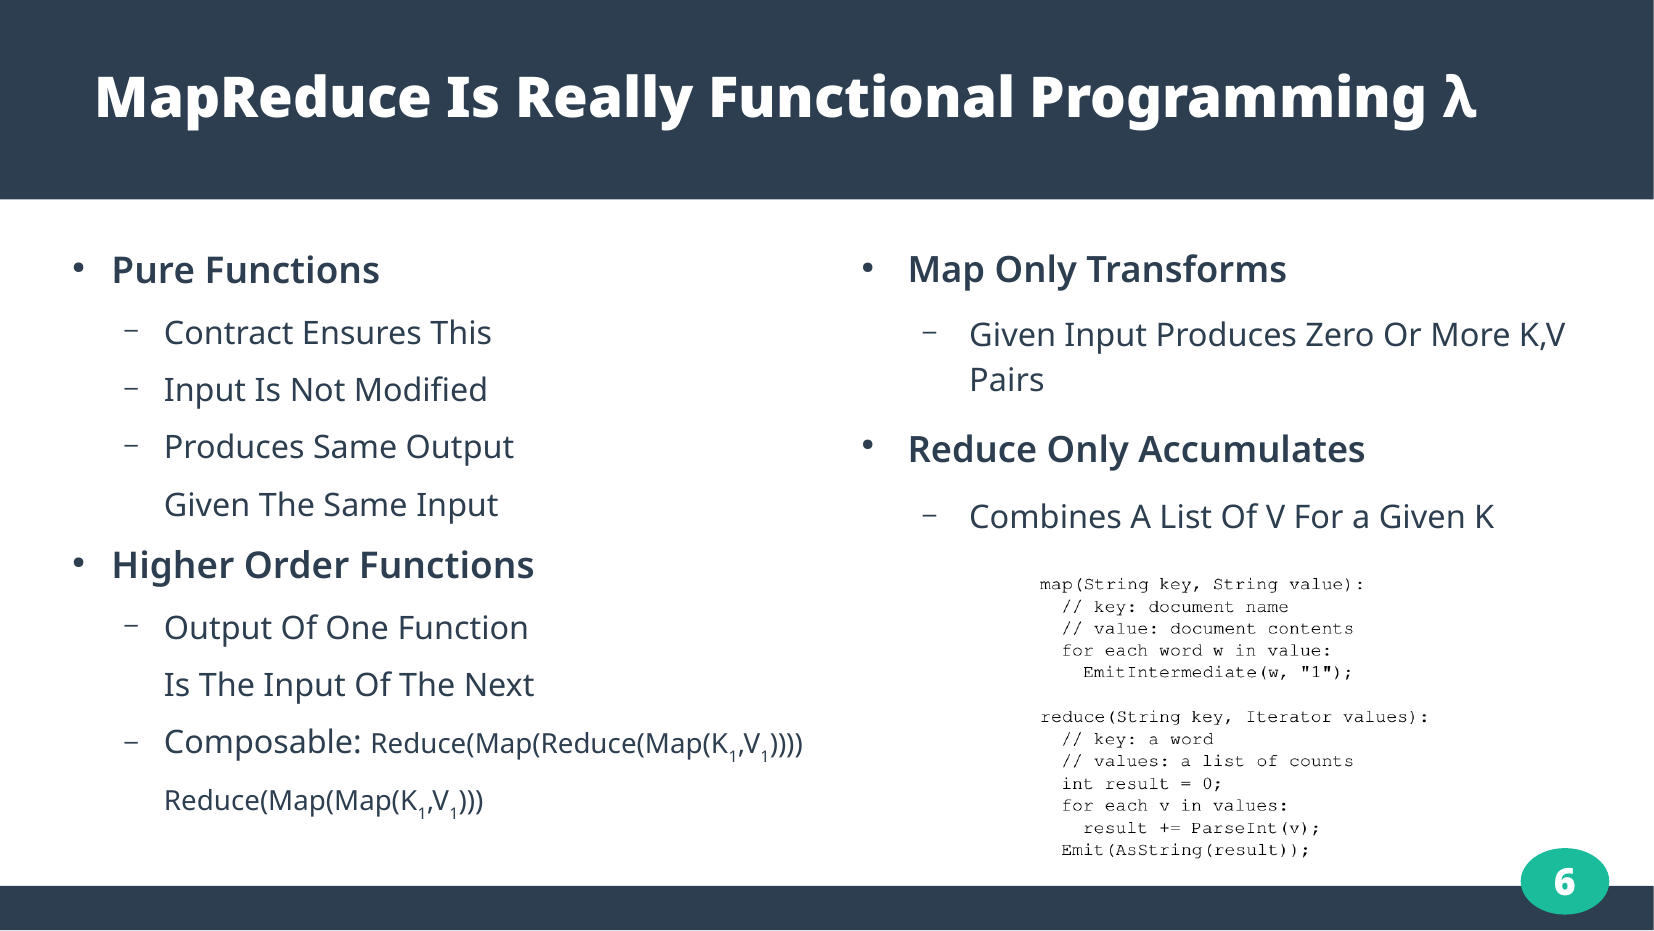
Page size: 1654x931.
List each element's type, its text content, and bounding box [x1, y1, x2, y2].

picture [997, 567, 1444, 864]
title MapReduce Is Really Functional Programming λ [59, 37, 1595, 155]
list Pure Functions Contract Ensures This Input Is Not Modified Produces Same Output Given The Same Input Higher Order Functions Output Of One Function Is The Input Of The Next Composable: Reduce(Map(Reduce(Map(K1,V1)))) Reduce(Map(Map(K1,V1))) [59, 243, 809, 864]
list Map Only Transforms Given Input Produces Zero Or More K,V Pairs Reduce Only Accumulates Combines A List Of V For a Given K [845, 243, 1596, 540]
